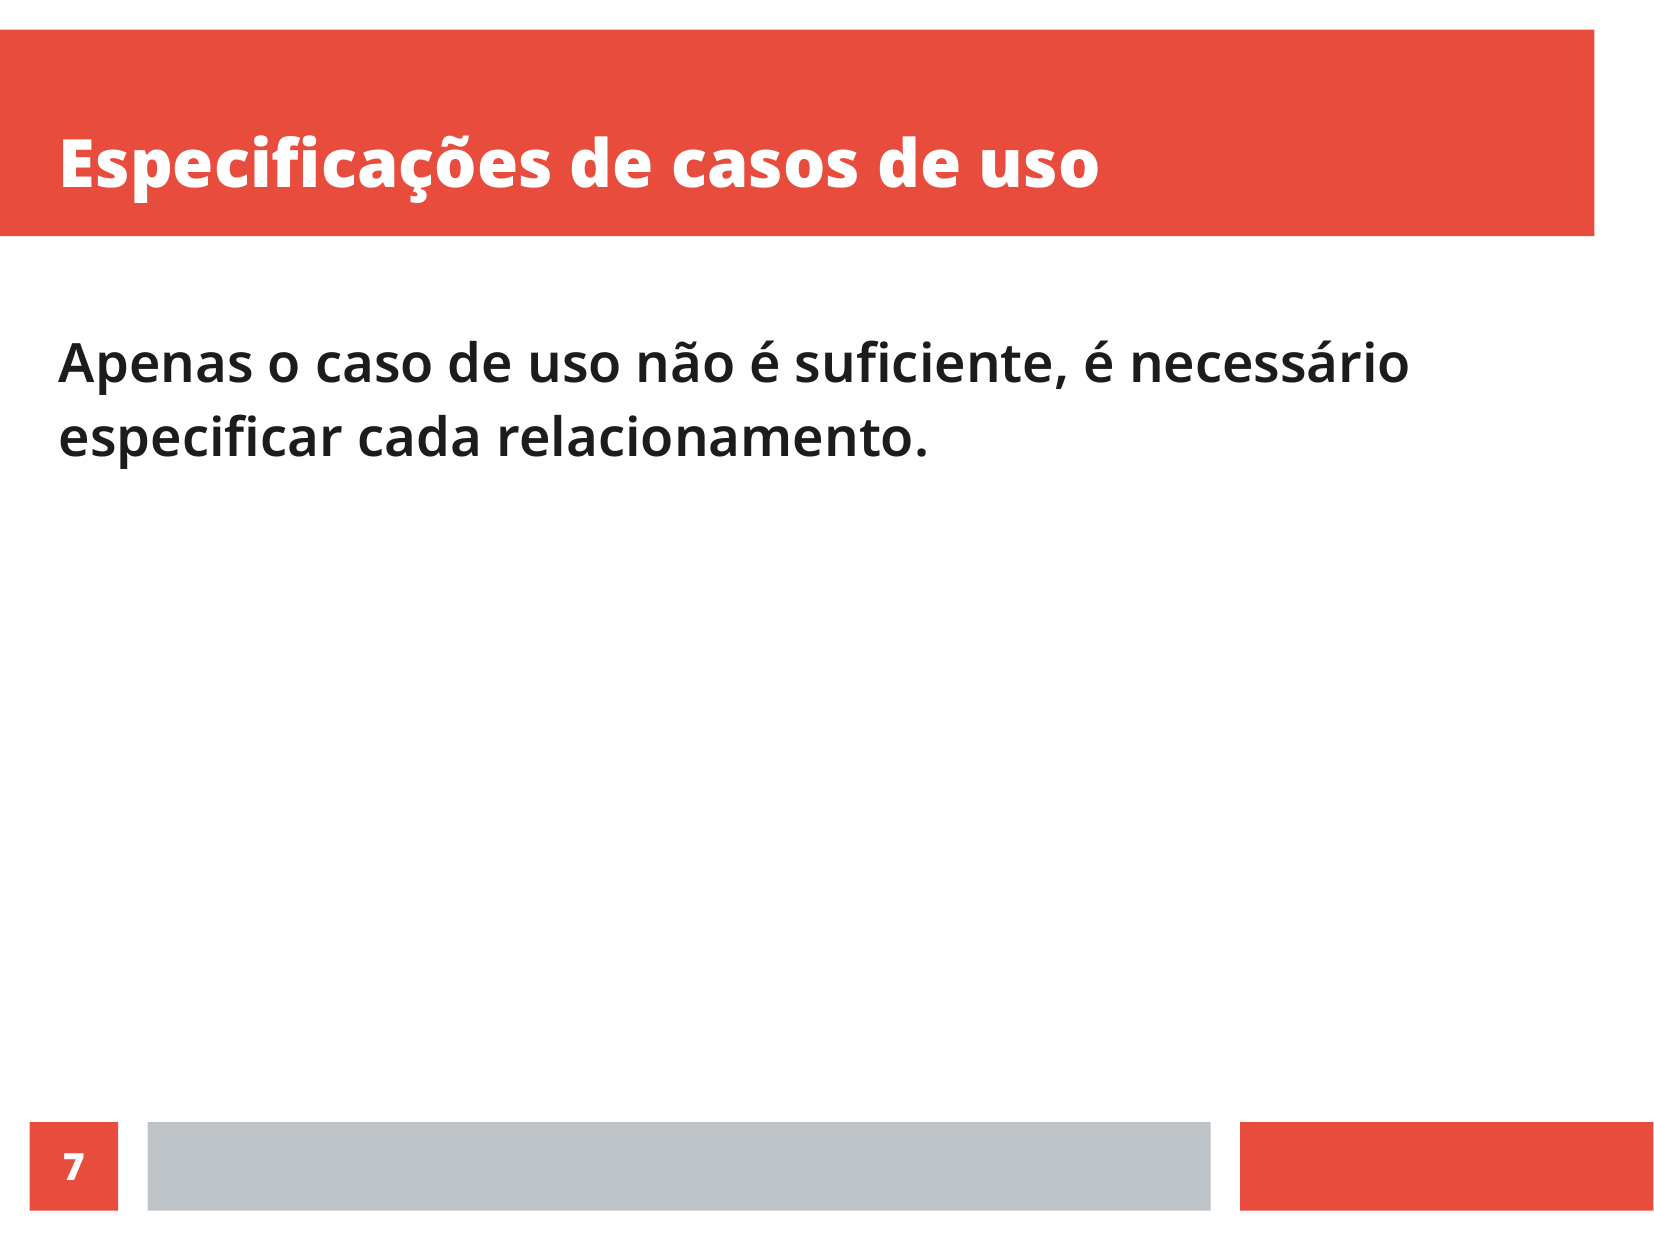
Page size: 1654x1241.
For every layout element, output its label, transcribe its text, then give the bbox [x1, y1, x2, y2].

title Especificações de casos de uso [59, 59, 1595, 207]
list Apenas o caso de uso não é suficiente, é necessário especificar cada relacionamento. [59, 324, 1565, 1093]
